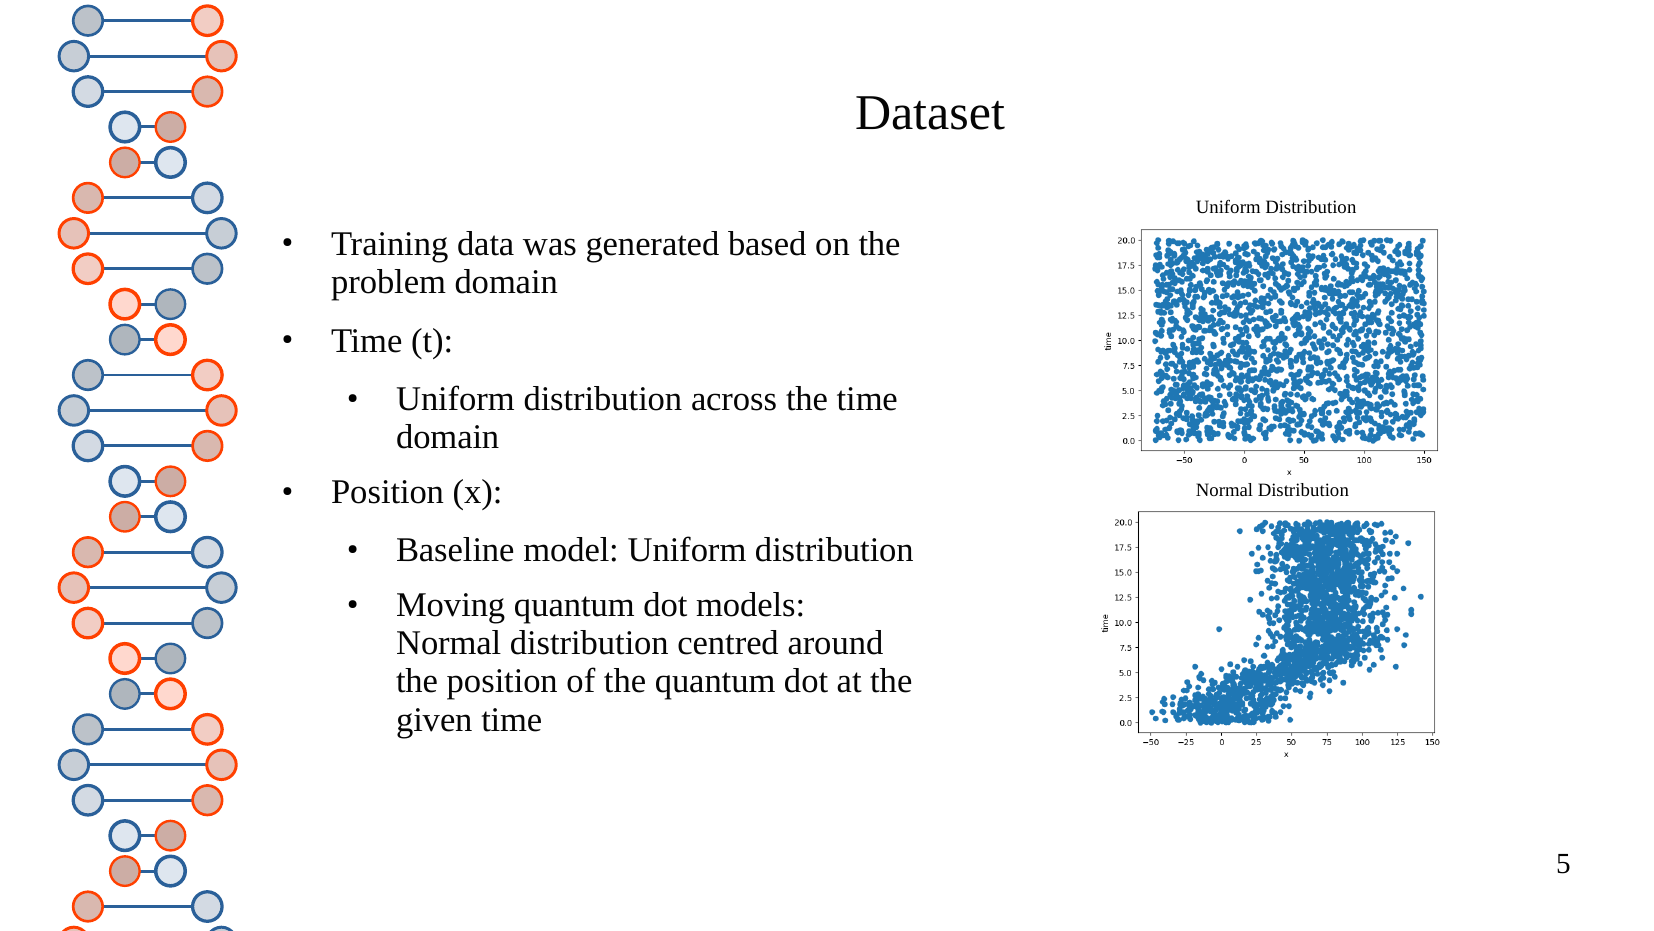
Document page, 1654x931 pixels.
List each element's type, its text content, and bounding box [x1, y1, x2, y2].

title Dataset [265, 35, 1595, 189]
text_box Uniform Distribution [1181, 188, 1388, 225]
picture [1096, 506, 1446, 764]
text_box Normal Distribution [1181, 472, 1388, 509]
picture [1099, 224, 1443, 482]
list Training data was generated based on the problem domain Time (t): Uniform distribution across the time domain Position (x): Baseline model: Uniform distribution Moving quantum dot models: Normal distribution centred around the position of the quantum dot at the given time [265, 224, 915, 764]
